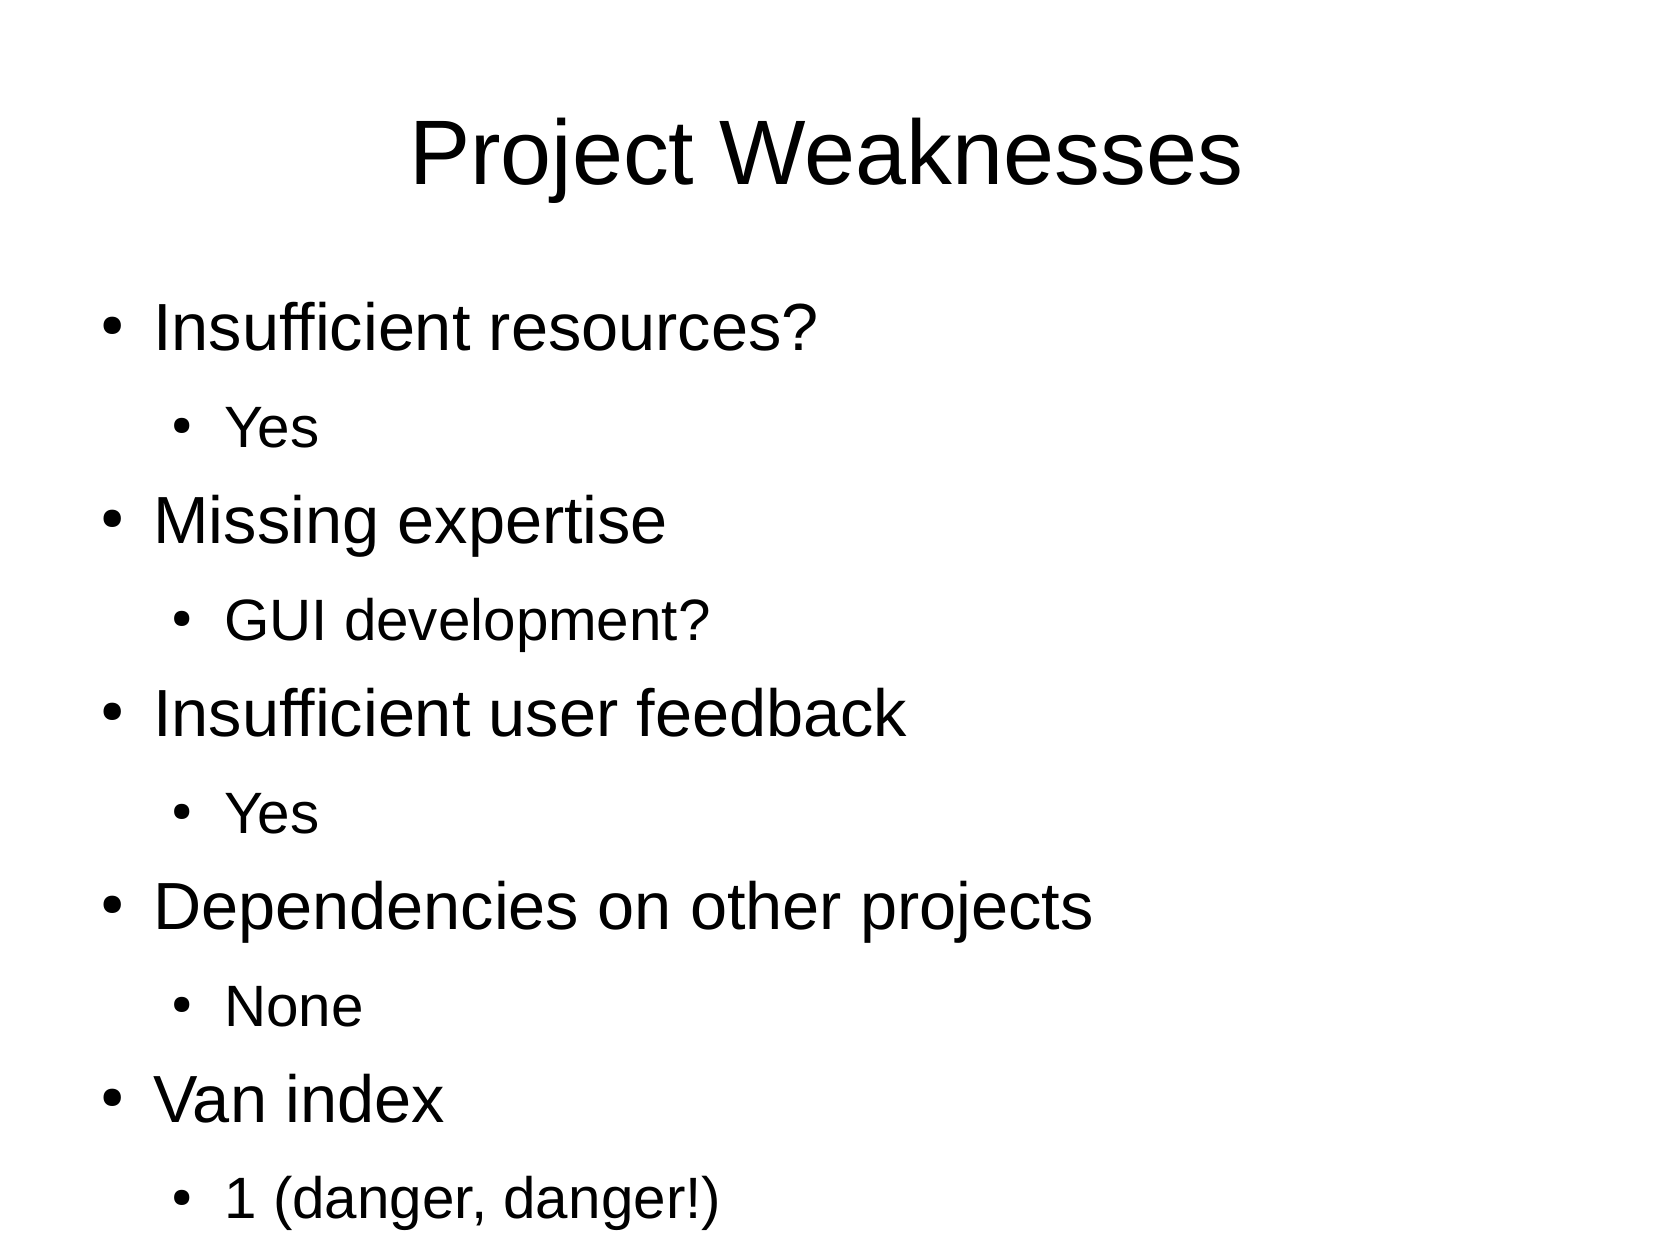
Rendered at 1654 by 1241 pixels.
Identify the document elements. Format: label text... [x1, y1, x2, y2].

title Project Weaknesses [82, 56, 1571, 250]
list Insufficient resources? Yes Missing expertise GUI development? Insufficient user feedback Yes Dependencies on other projects None Van index 1 (danger, danger!) [82, 290, 1571, 1231]
